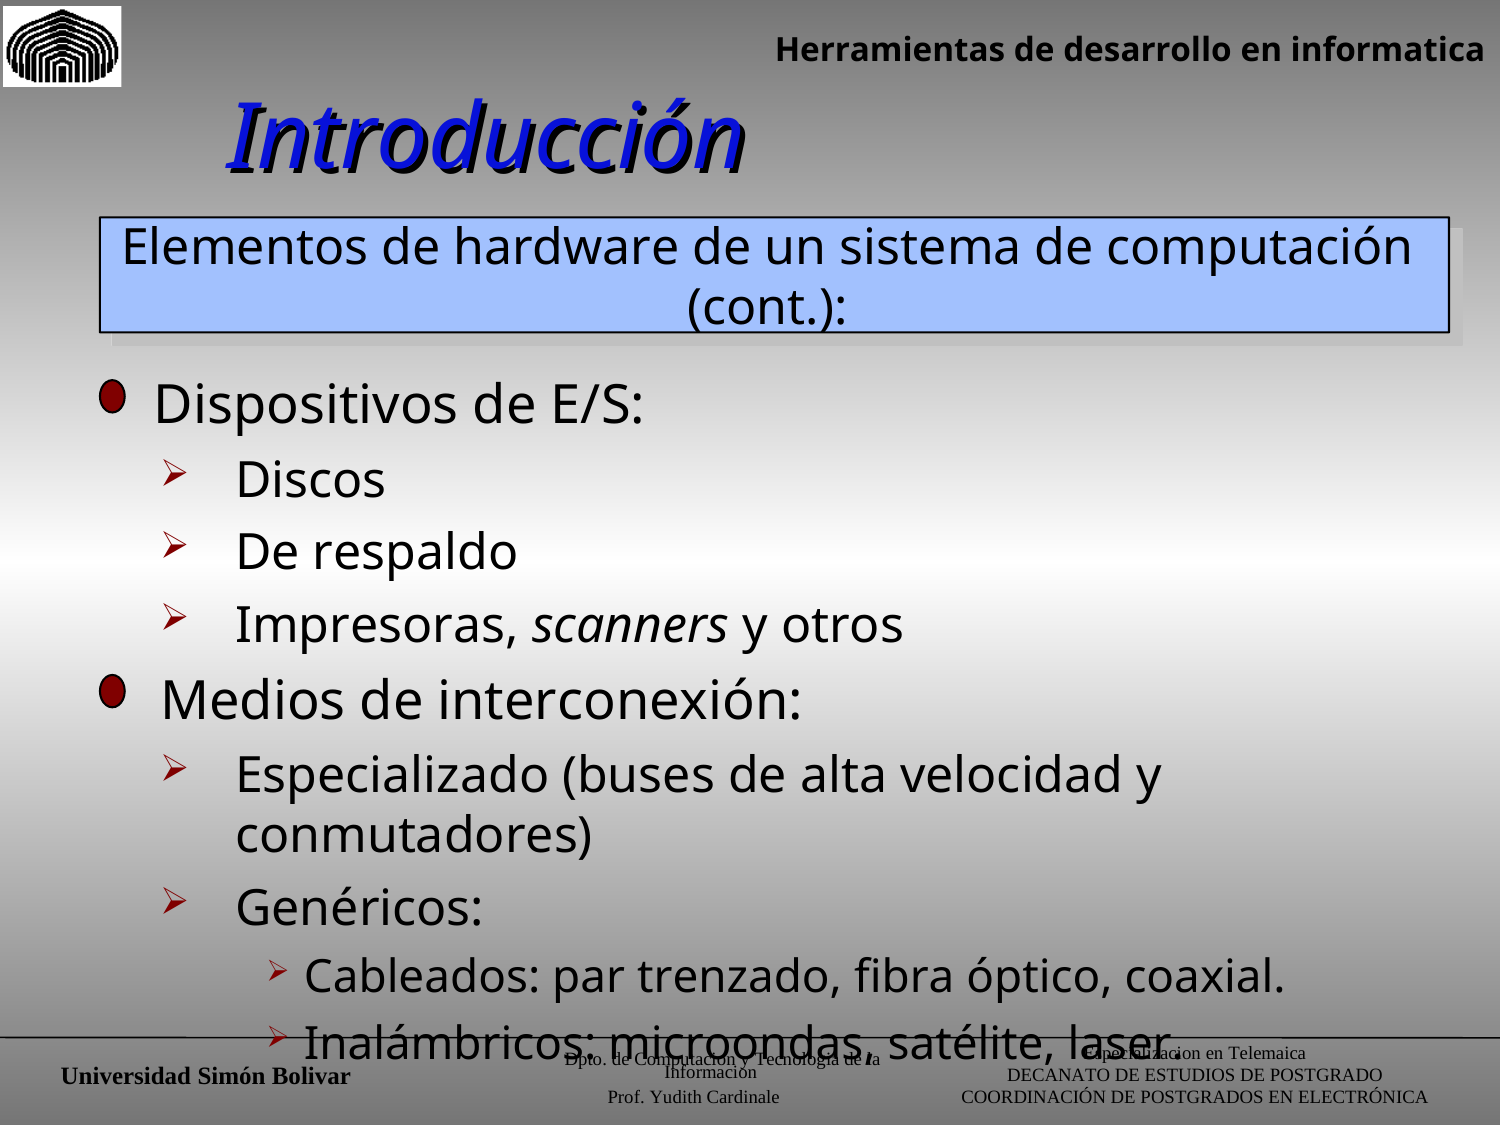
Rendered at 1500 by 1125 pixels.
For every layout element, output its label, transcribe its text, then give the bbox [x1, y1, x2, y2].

text_box Dispositivos de E/S: Discos De respaldo Impresoras, scanners y otros Medios de interconexión: Especializado (buses de alta velocidad y conmutadores) Genéricos: Cableados: par trenzado, fibra óptico, coaxial. Inalámbricos: microondas, satélite, laser. [99, 362, 1499, 1076]
text_box Elementos de hardware de un sistema de computación (cont.): [99, 207, 1449, 343]
text_box Introducción [212, 69, 1375, 195]
text_box [99, 674, 125, 708]
text_box [99, 380, 125, 413]
